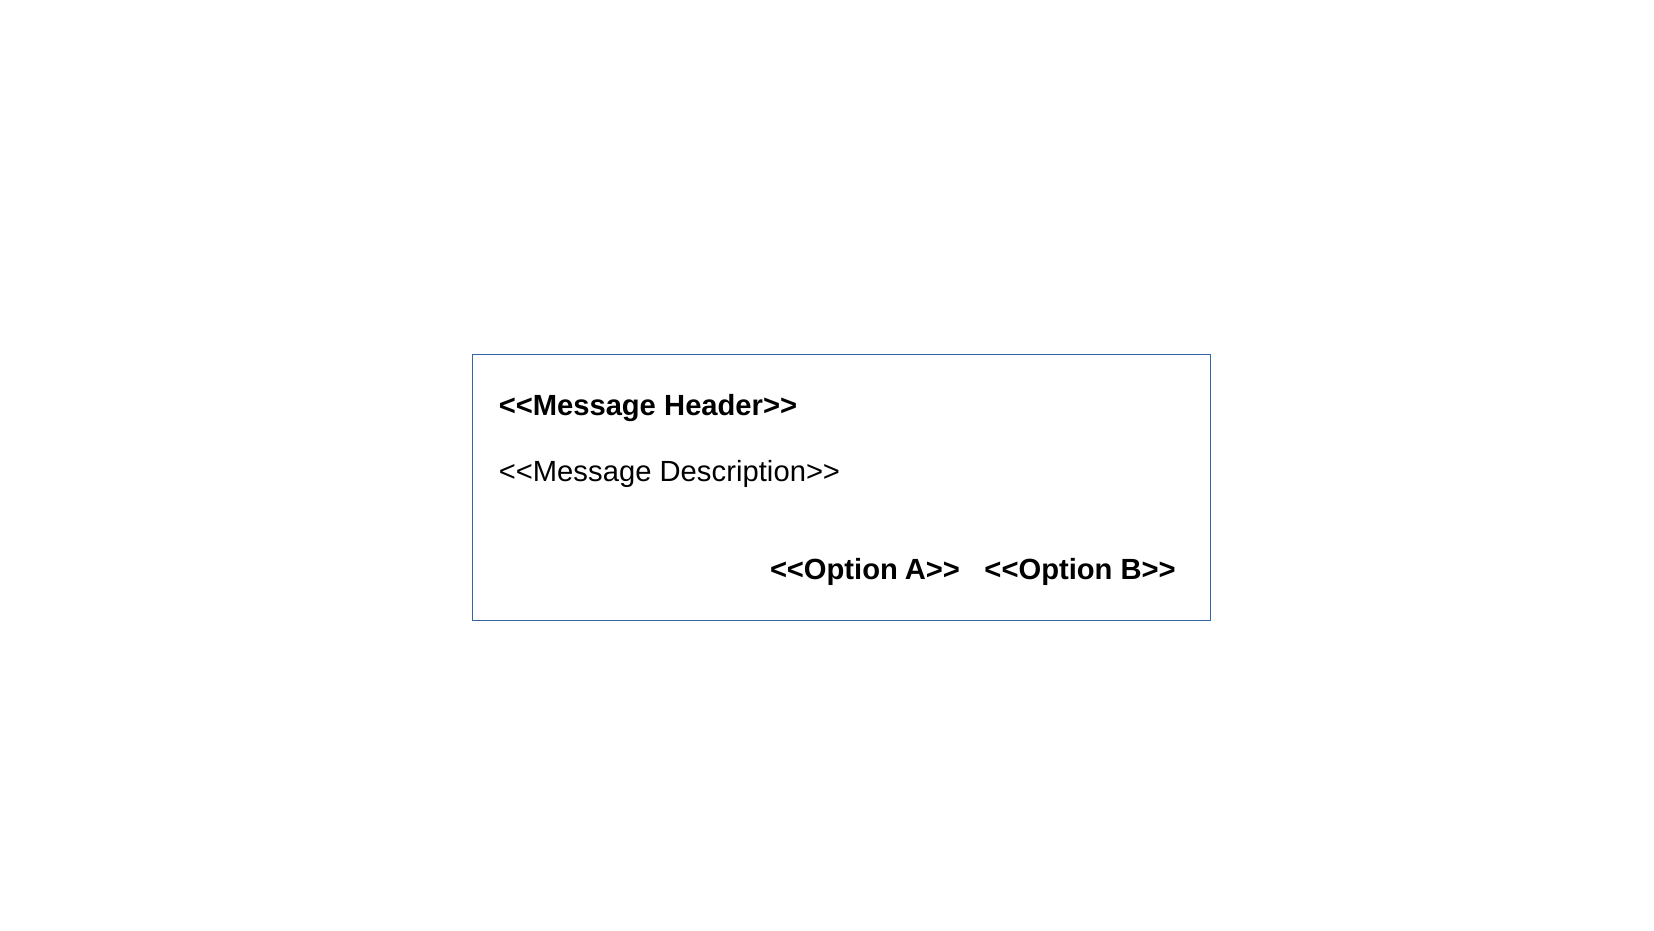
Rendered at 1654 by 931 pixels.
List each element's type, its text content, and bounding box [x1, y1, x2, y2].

text_box <<Message Header>> <<Message Description>> <<Option A>> <<Option B>> [472, 354, 1211, 621]
